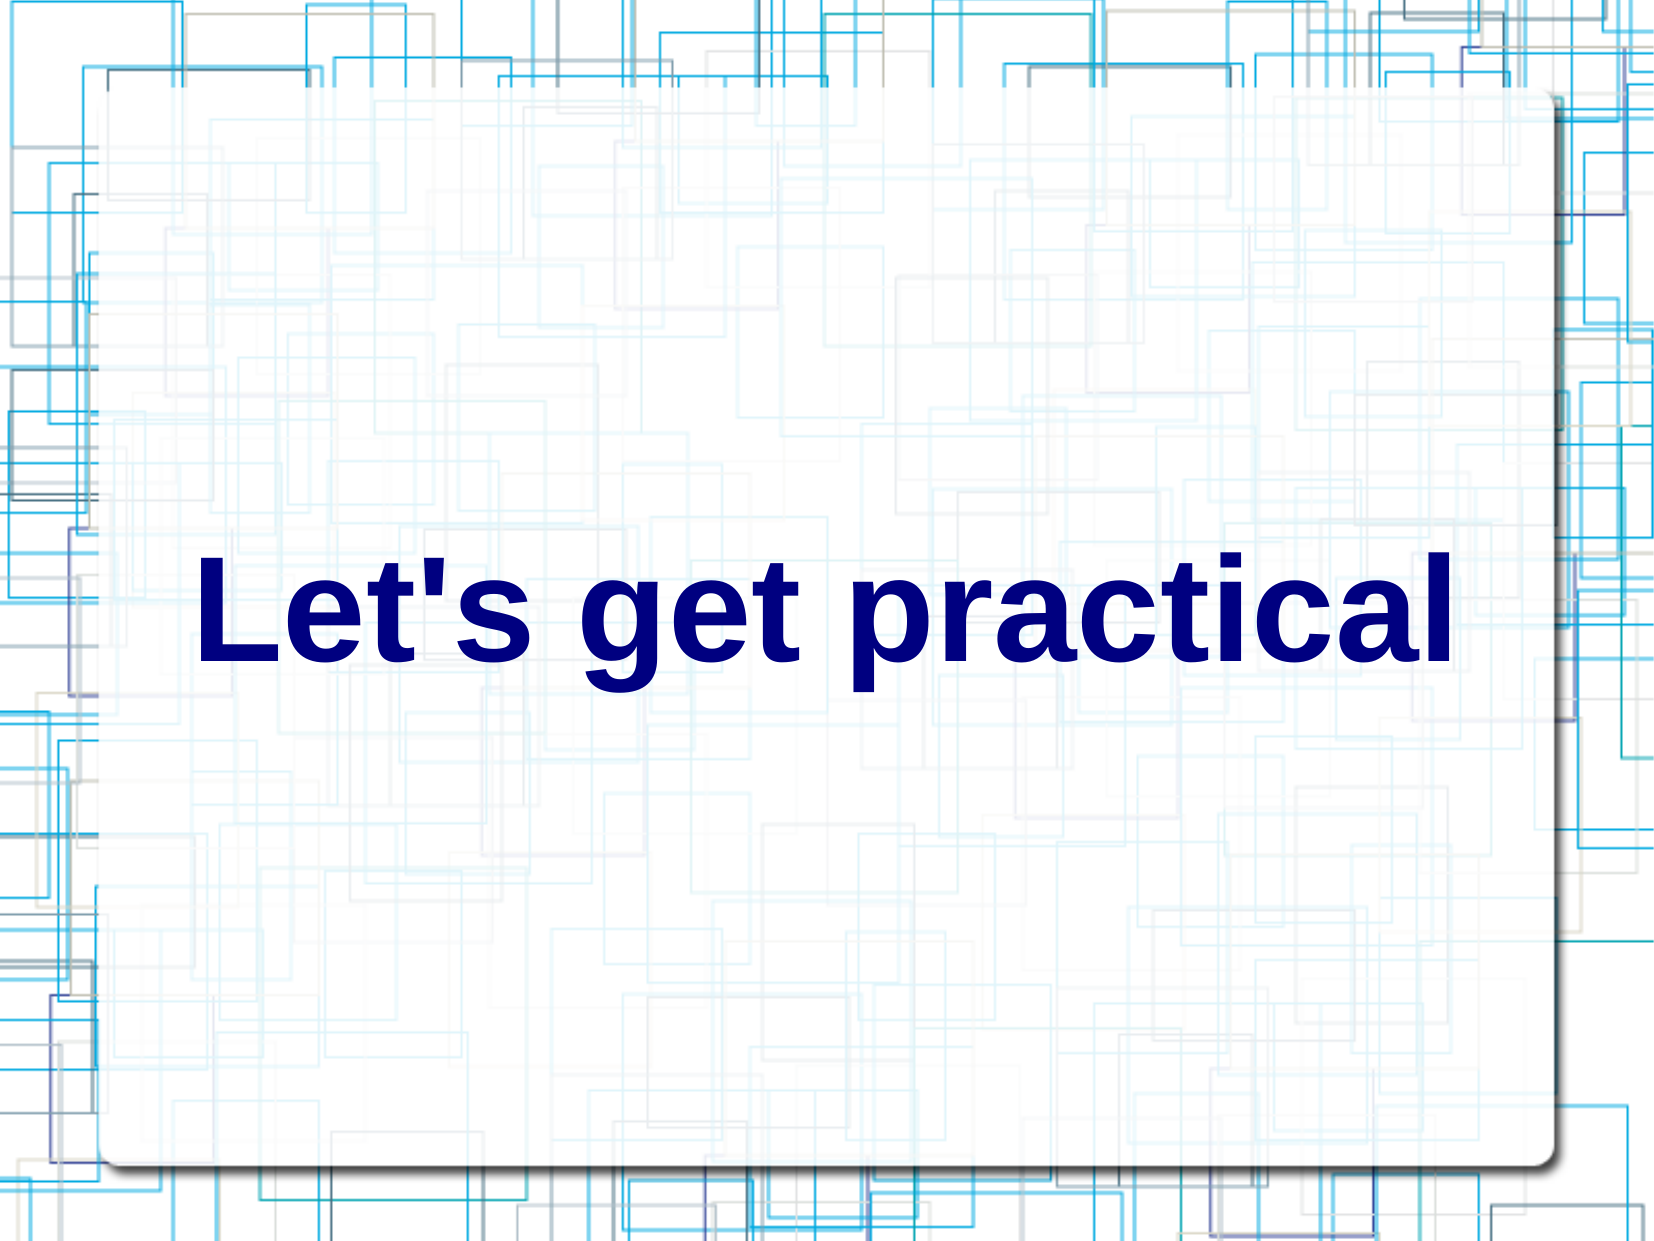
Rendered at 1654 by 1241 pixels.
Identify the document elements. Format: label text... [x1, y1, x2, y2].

title Let's get practical [118, 214, 1536, 1004]
picture [0, 0, 1654, 1241]
